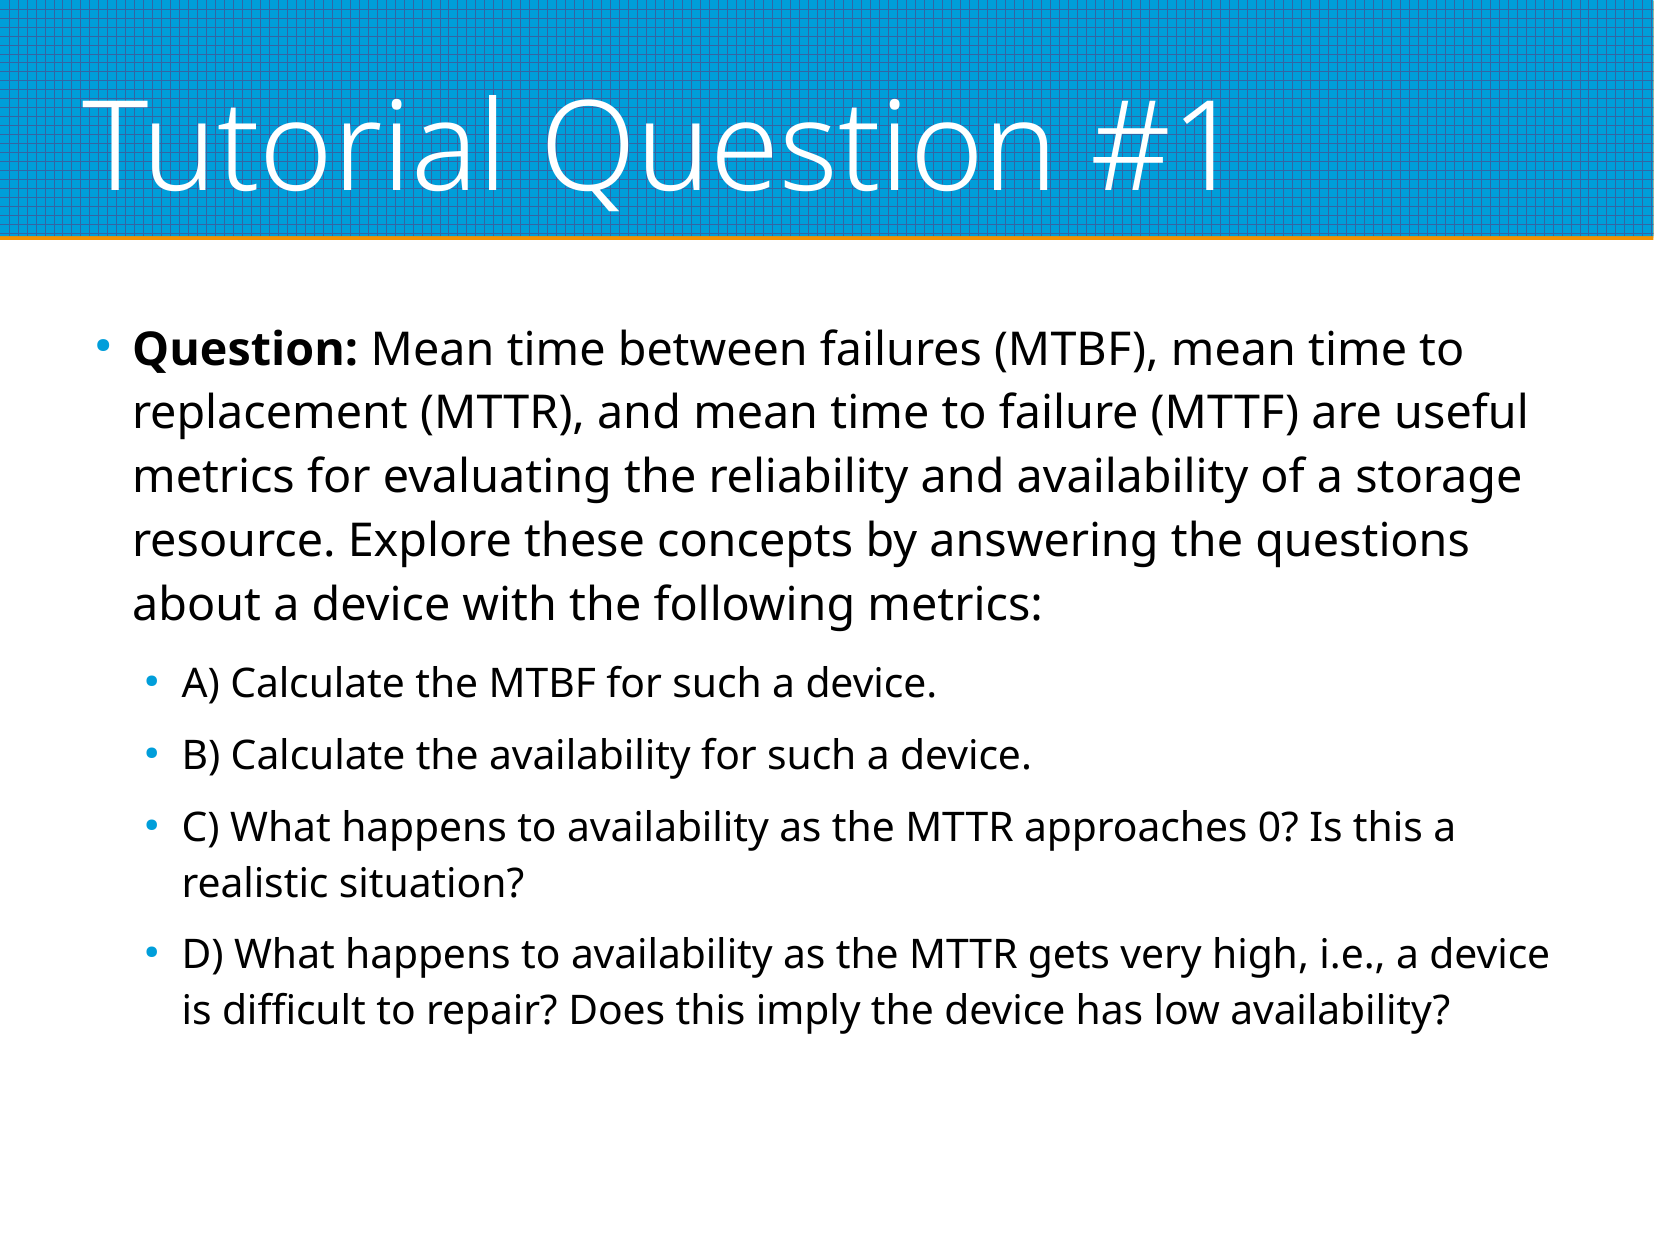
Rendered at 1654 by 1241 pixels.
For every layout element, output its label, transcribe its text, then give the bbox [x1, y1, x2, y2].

list Question: Mean time between failures (MTBF), mean time to replacement (MTTR), and mean time to failure (MTTF) are useful metrics for evaluating the reliability and availability of a storage resource. Explore these concepts by answering the questions about a device with the following metrics: A) Calculate the MTBF for such a device. B) Calculate the availability for such a device. C) What happens to availability as the MTTR approaches 0? Is this a realistic situation? D) What happens to availability as the MTTR gets very high, i.e., a device is difficult to repair? Does this imply the device has low availability? [82, 314, 1563, 1093]
title Tutorial Question #1 [82, 19, 1571, 227]
